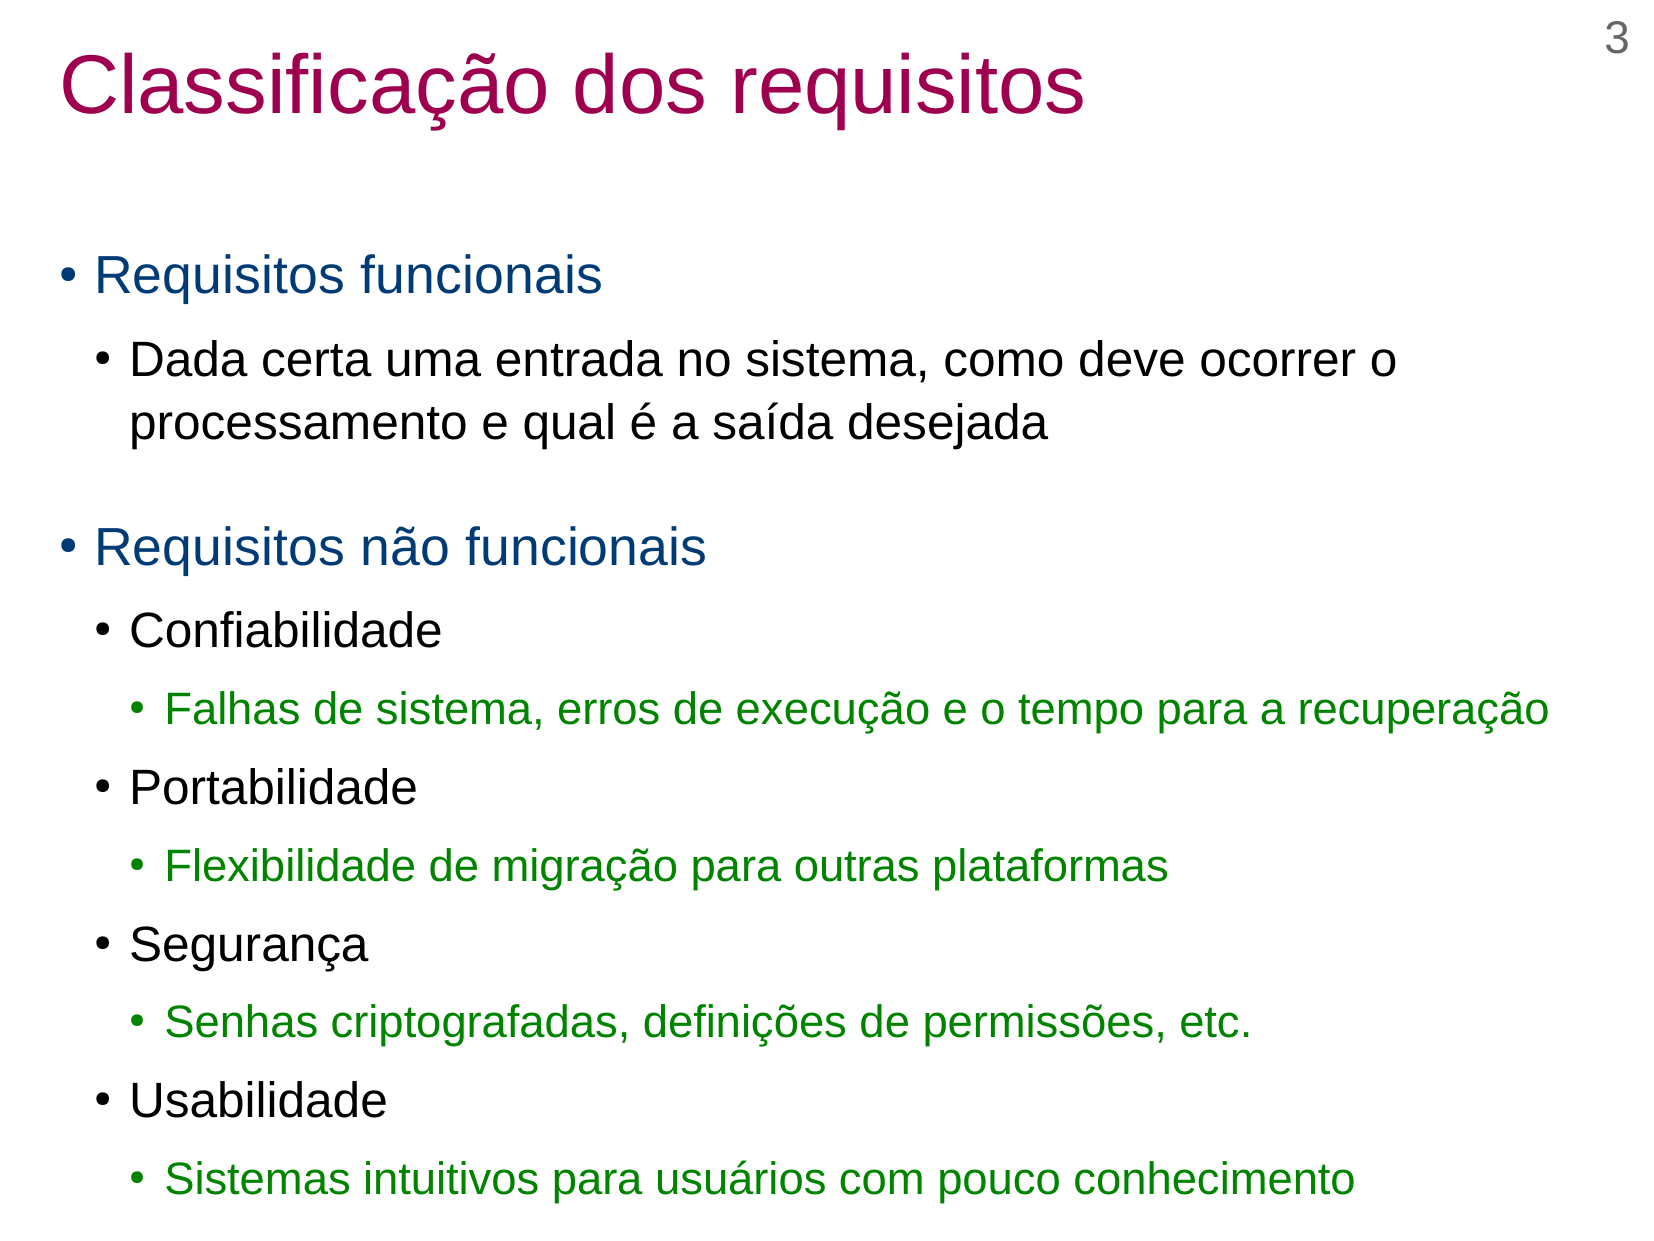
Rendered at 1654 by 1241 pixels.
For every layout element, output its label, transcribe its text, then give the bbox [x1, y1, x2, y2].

title Classificação dos requisitos [59, 29, 1595, 148]
list Requisitos funcionais Dada certa uma entrada no sistema, como deve ocorrer o processamento e qual é a saída desejada Requisitos não funcionais Confiabilidade Falhas de sistema, erros de execução e o tempo para a recuperação Portabilidade Flexibilidade de migração para outras plataformas Segurança Senhas criptografadas, definições de permissões, etc. Usabilidade Sistemas intuitivos para usuários com pouco conhecimento [59, 236, 1595, 1211]
